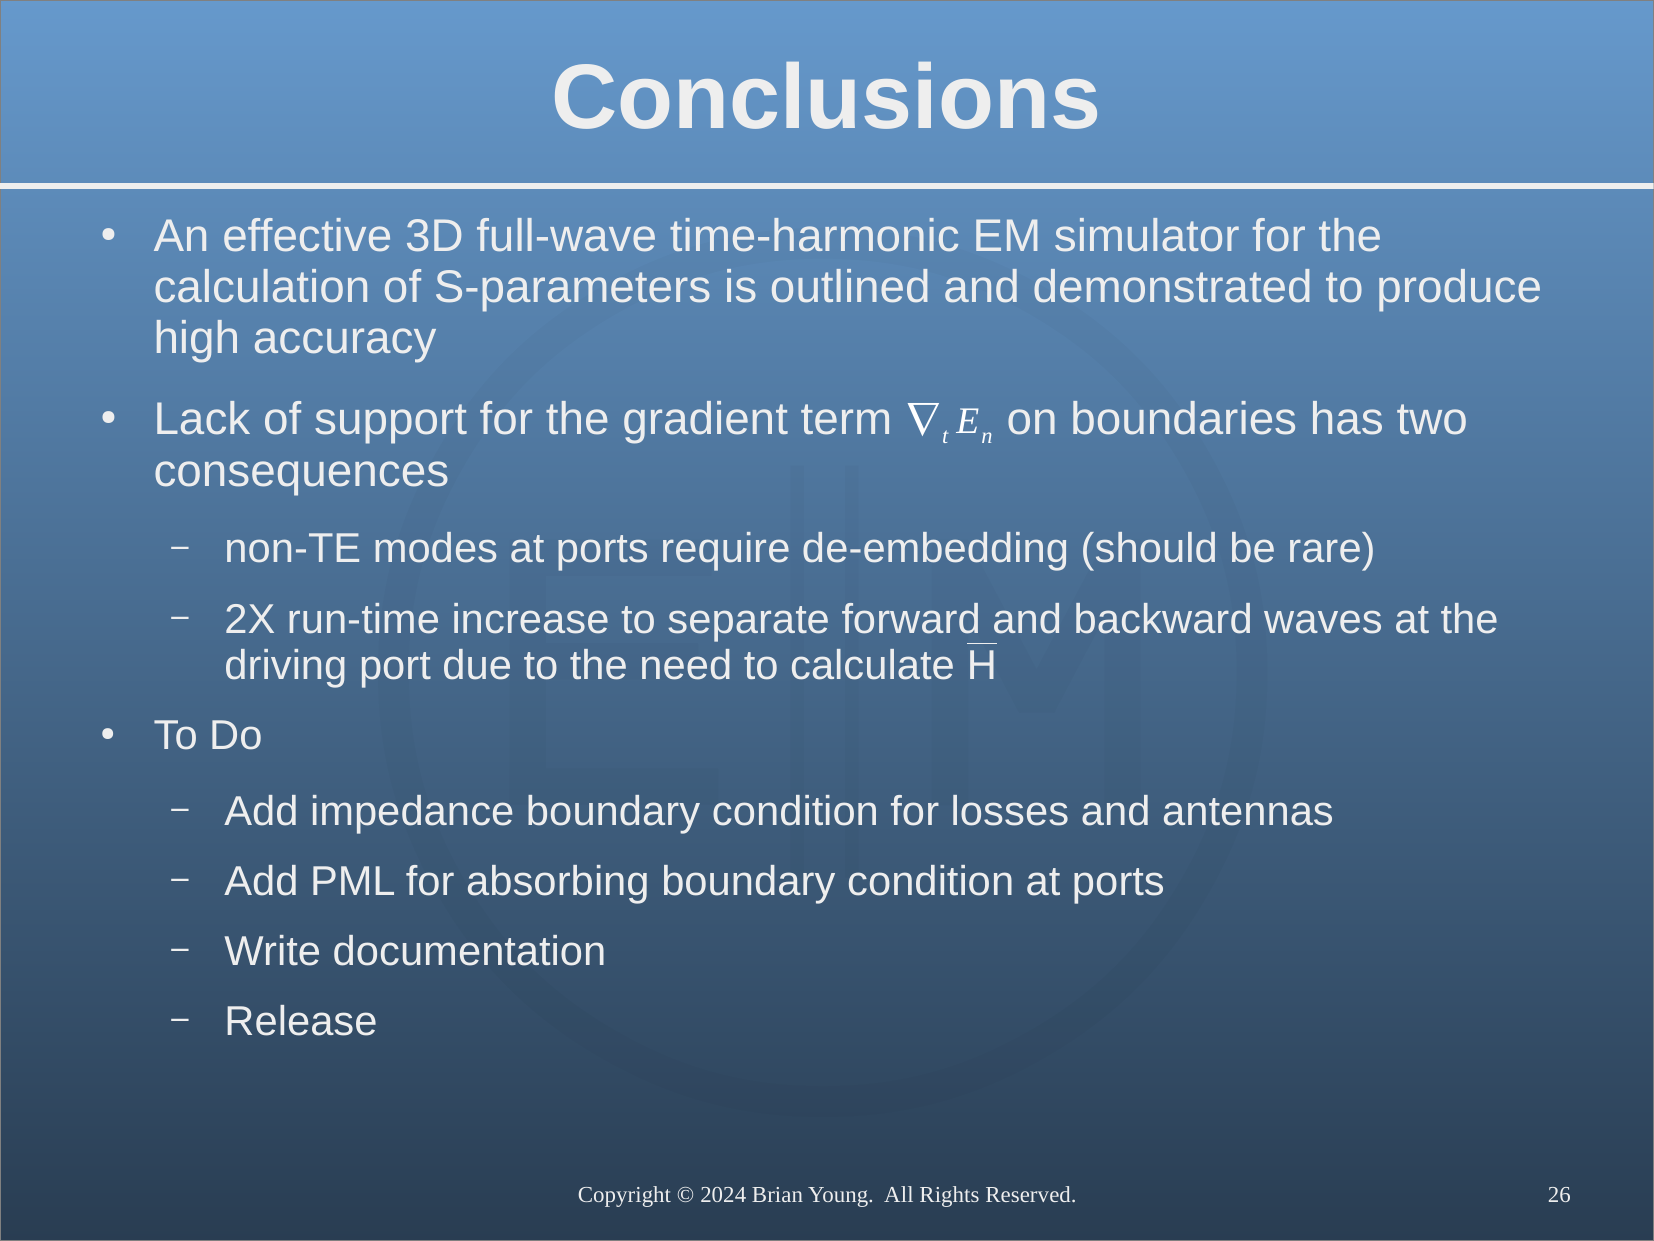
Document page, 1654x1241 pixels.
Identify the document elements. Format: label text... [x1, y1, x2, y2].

title Conclusions [82, 31, 1571, 163]
list An effective 3D full-wave time-harmonic EM simulator for the calculation of S-parameters is outlined and demonstrated to produce high accuracy Lack of support for the gradient term on boundaries has two consequences non-TE modes at ports require de-embedding (should be rare) 2X run-time increase to separate forward and backward waves at the driving port due to the need to calculate H To Do Add impedance boundary condition for losses and antennas Add PML for absorbing boundary condition at ports Write documentation Release [82, 210, 1571, 1156]
chart [900, 401, 999, 449]
